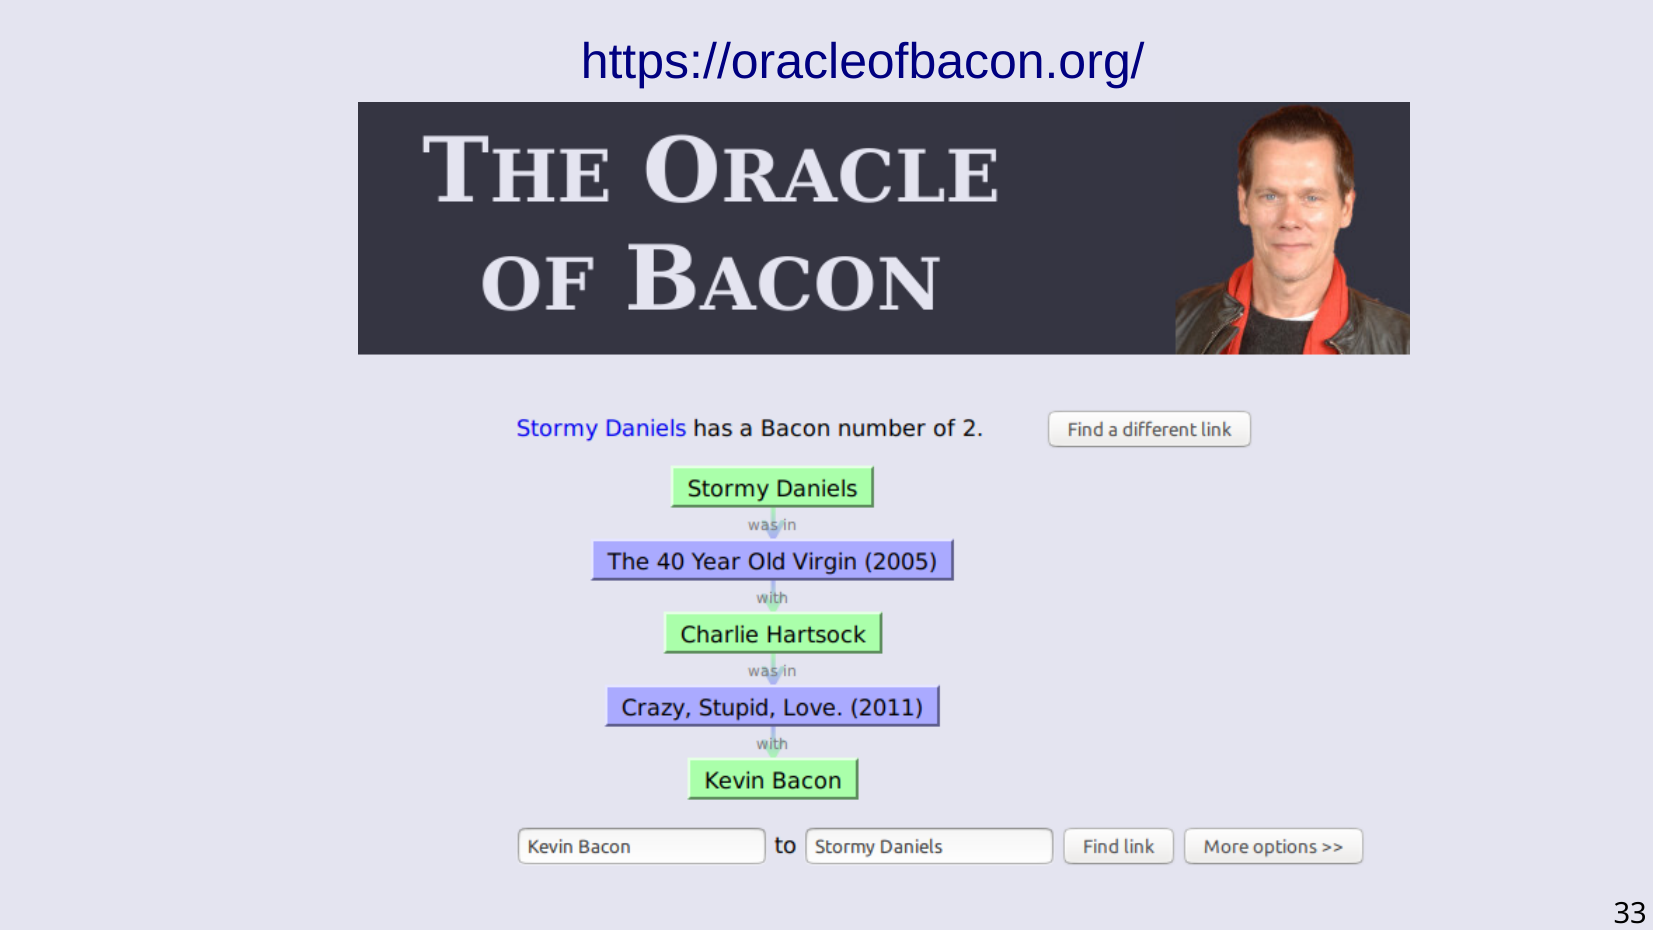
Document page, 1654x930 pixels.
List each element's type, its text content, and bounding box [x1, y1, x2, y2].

picture [358, 102, 1410, 915]
text_box https://oracleofbacon.org/ [540, 26, 1201, 91]
